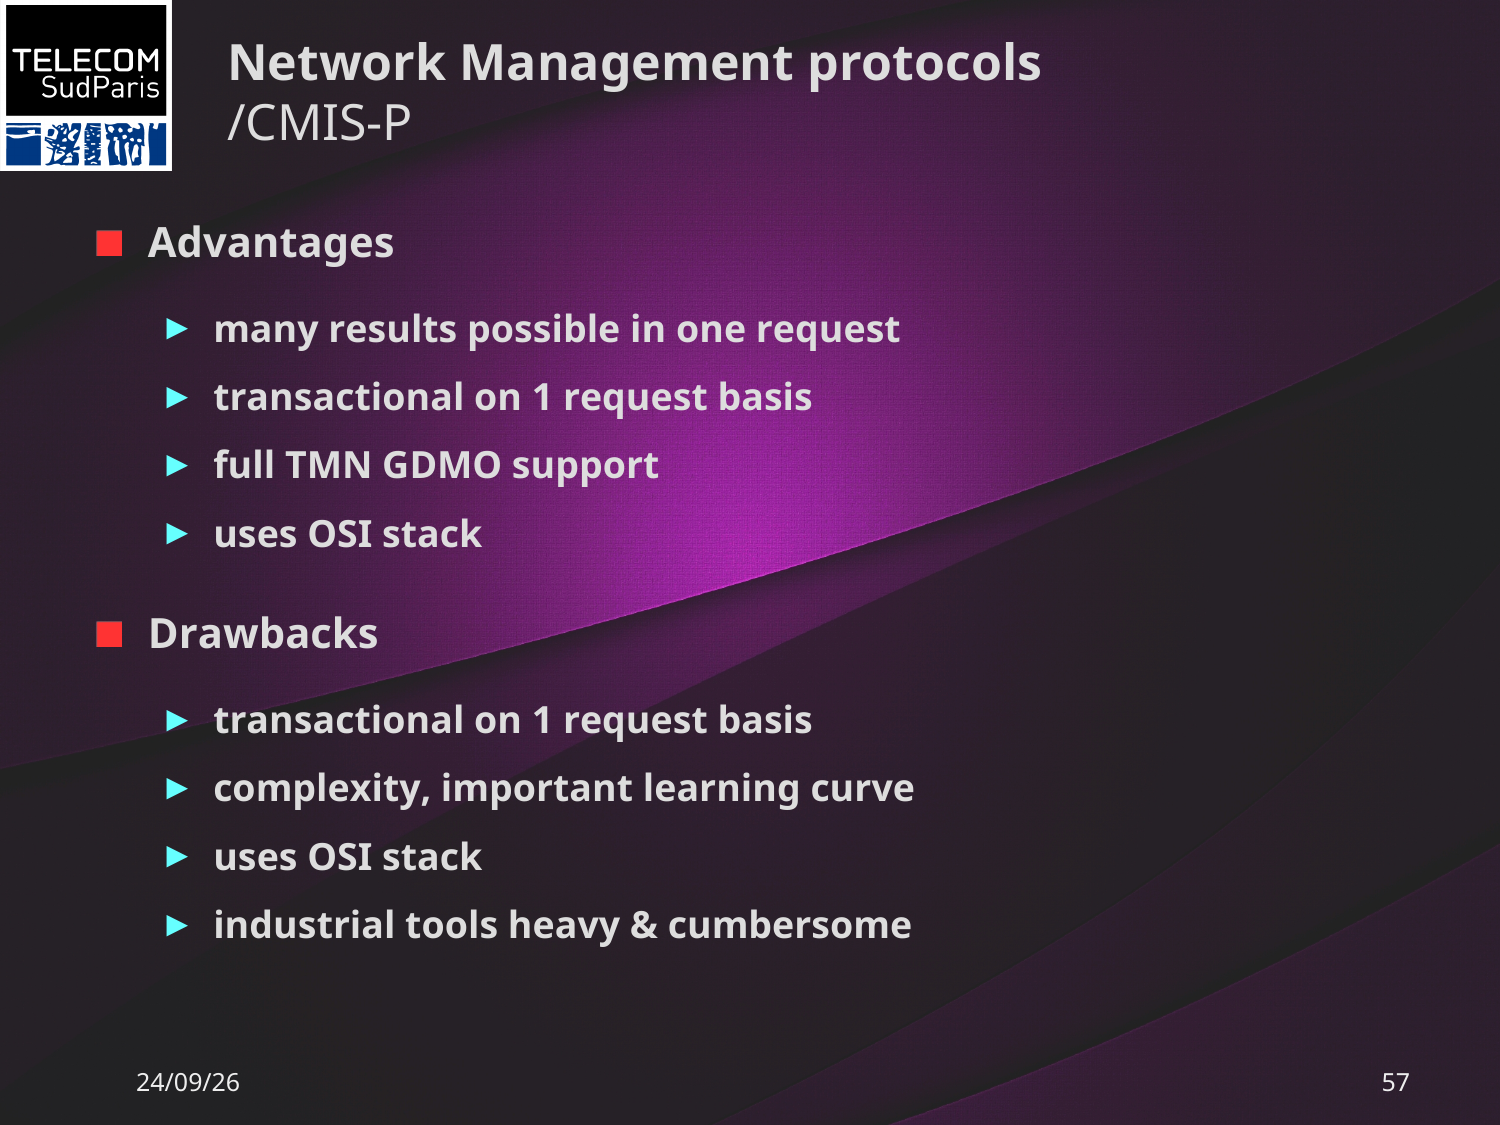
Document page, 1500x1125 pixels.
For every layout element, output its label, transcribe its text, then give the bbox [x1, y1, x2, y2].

list Advantages many results possible in one request transactional on 1 request basis full TMN GDMO support uses OSI stack Drawbacks transactional on 1 request basis complexity, important learning curve uses OSI stack industrial tools heavy & cumbersome [76, 207, 1427, 977]
picture [0, 0, 1500, 1125]
title Network Management protocols /CMIS-P [212, 30, 1406, 150]
